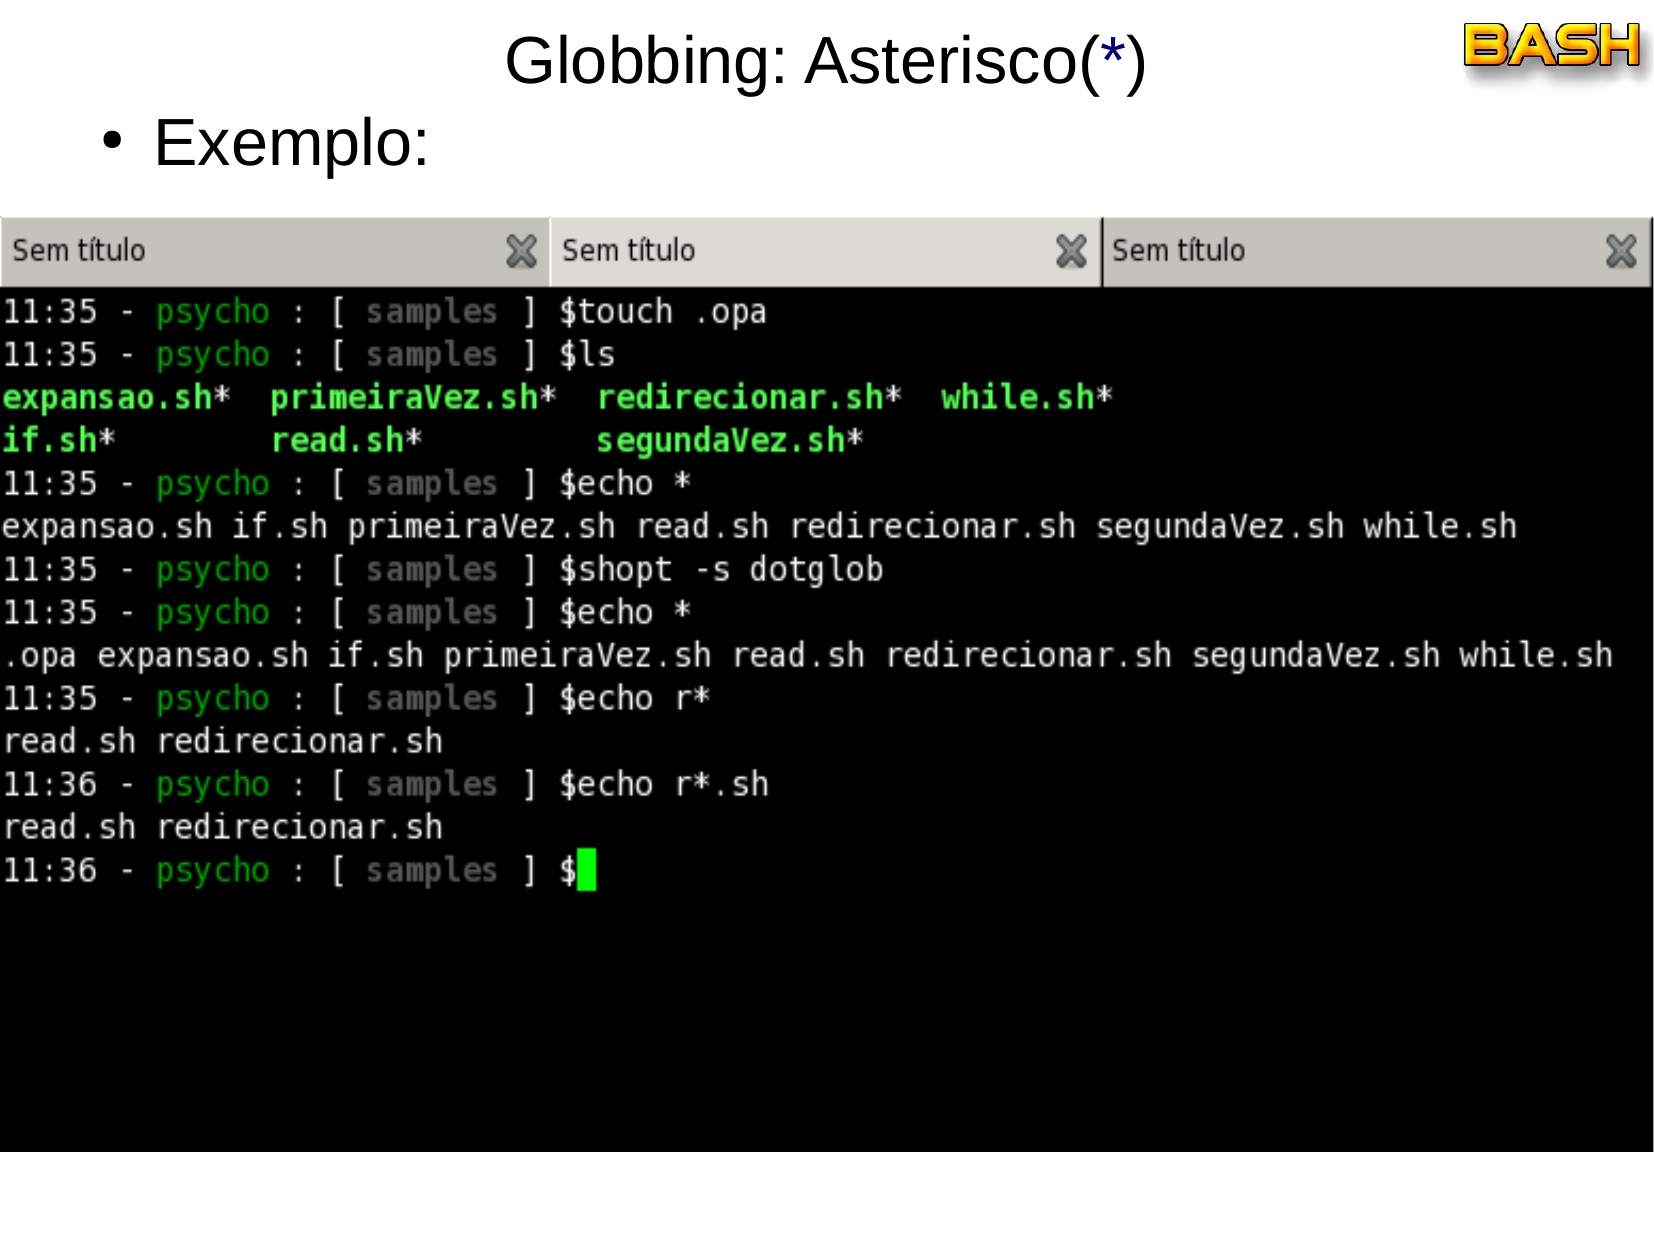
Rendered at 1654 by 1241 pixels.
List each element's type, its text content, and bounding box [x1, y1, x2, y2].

list Exemplo: [82, 104, 1571, 216]
picture [0, 216, 1654, 1152]
title Globbing: Asterisco(*) [82, 22, 1571, 98]
picture [1450, 0, 1654, 96]
